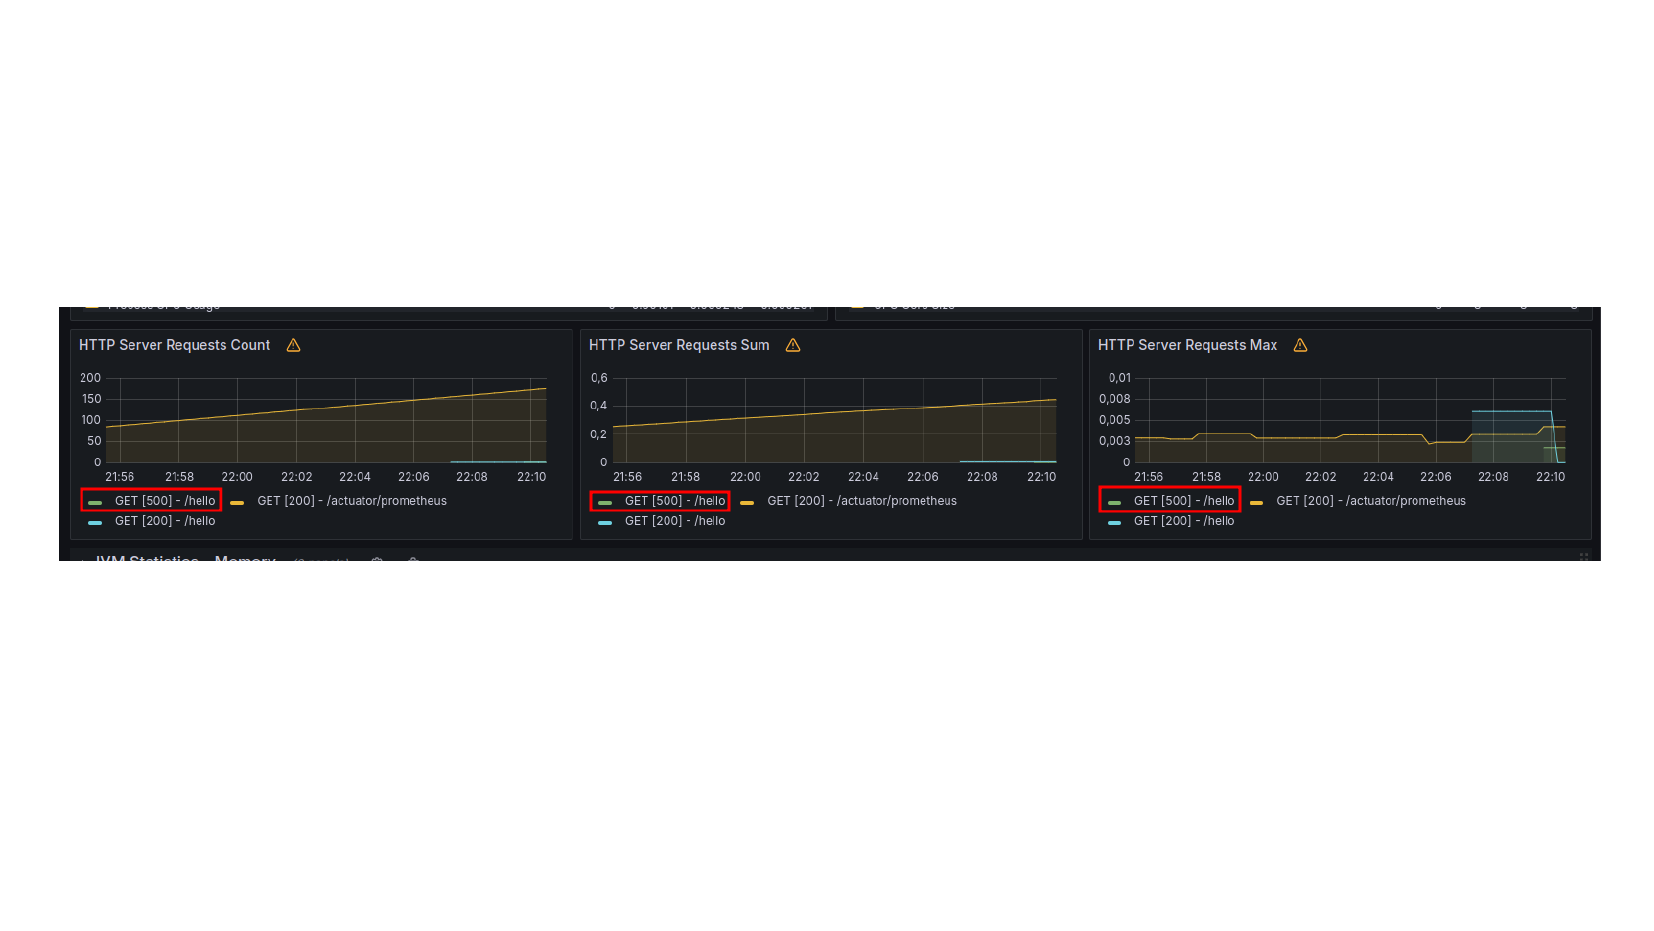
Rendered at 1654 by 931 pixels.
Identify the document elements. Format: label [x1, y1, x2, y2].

picture [59, 307, 1601, 562]
